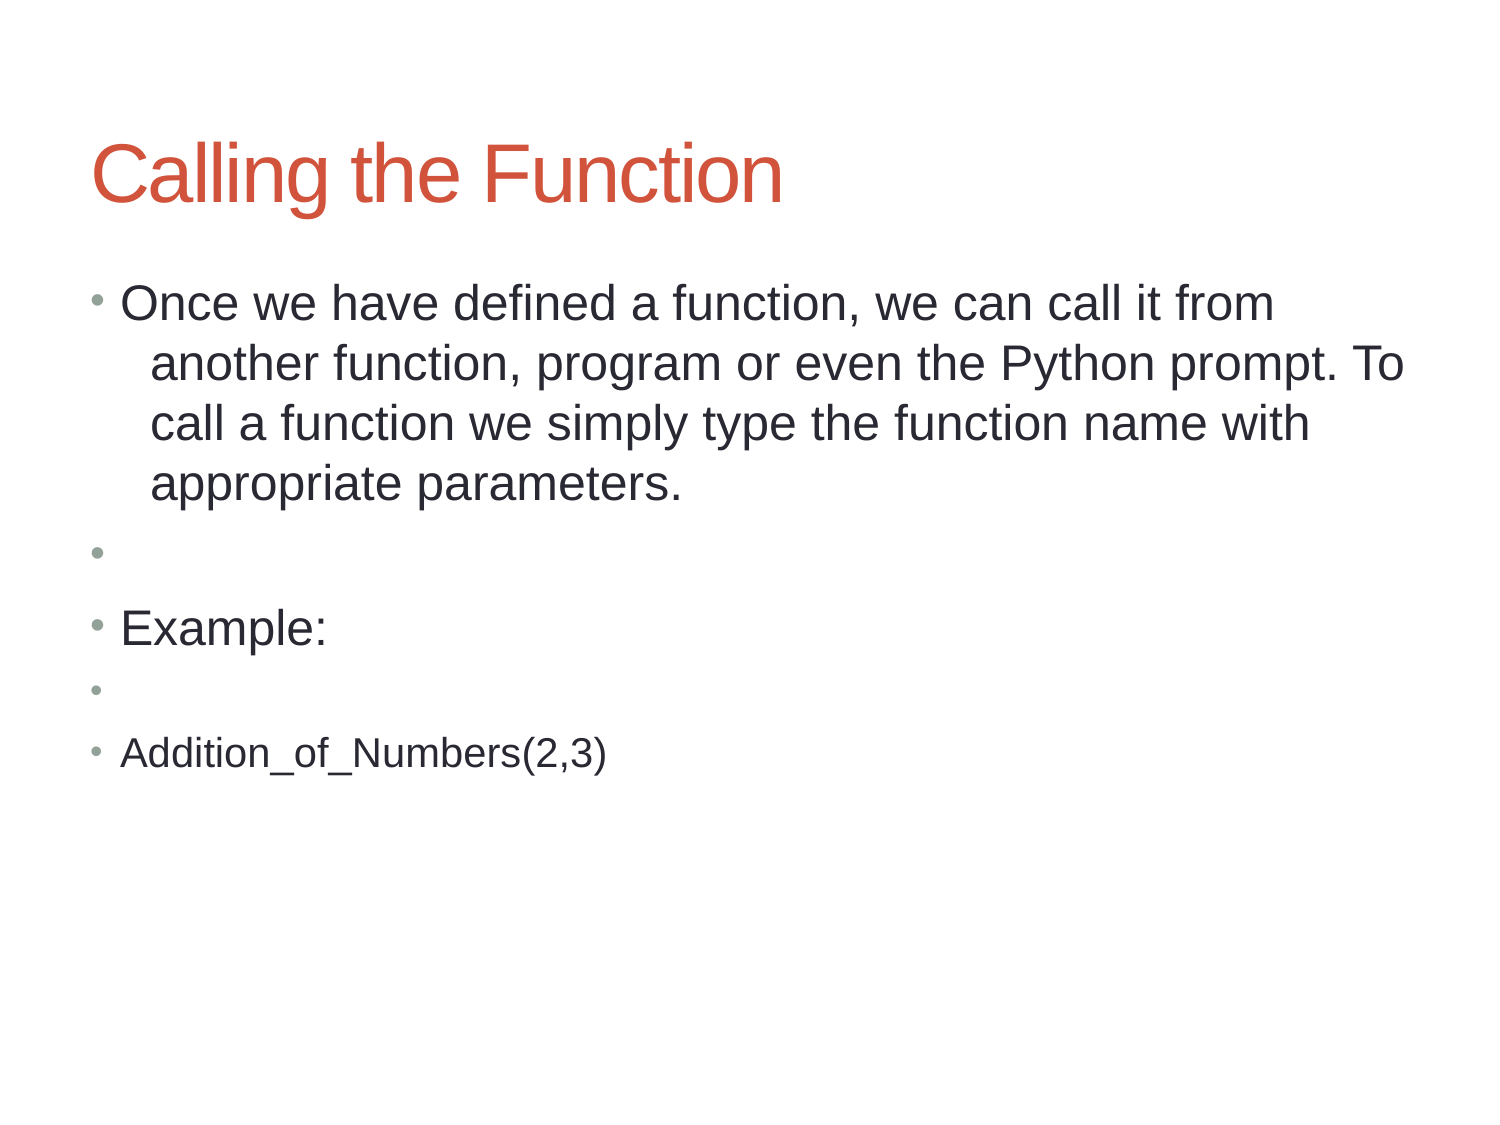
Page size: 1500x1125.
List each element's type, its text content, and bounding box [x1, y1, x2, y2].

title Calling the Function [75, 87, 1426, 251]
list Once we have defined a function, we can call it from another function, program or even the Python prompt. To call a function we simply type the function name with appropriate parameters. Example: Addition_of_Numbers(2,3) [75, 262, 1426, 1063]
